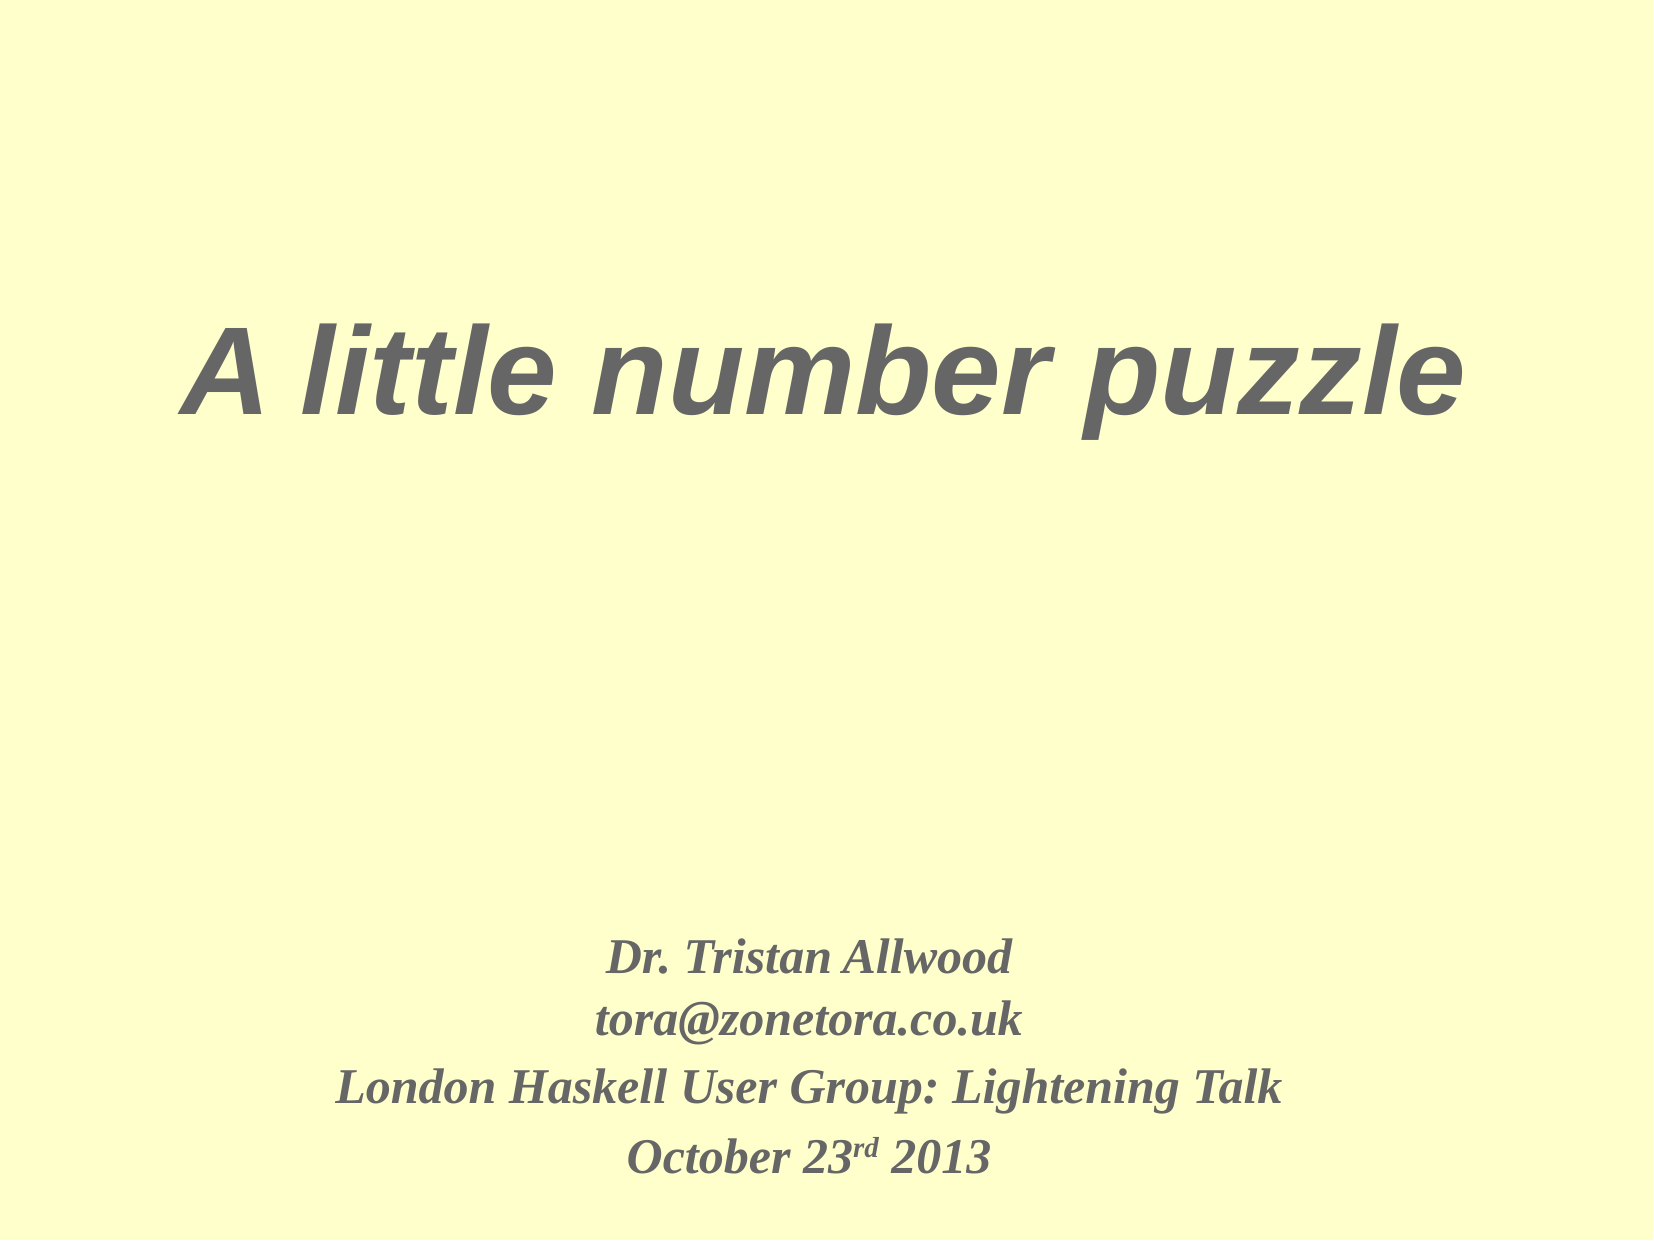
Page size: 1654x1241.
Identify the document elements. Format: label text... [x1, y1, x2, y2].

text_box London Haskell User Group: Lightening Talk [318, 1051, 1300, 1123]
text_box A little number puzzle [165, 294, 1482, 449]
text_box Dr. Tristan Allwood [578, 921, 1040, 983]
text_box tora@zonetora.co.uk [561, 983, 1058, 1051]
text_box October 23rd 2013 [549, 1122, 1069, 1195]
